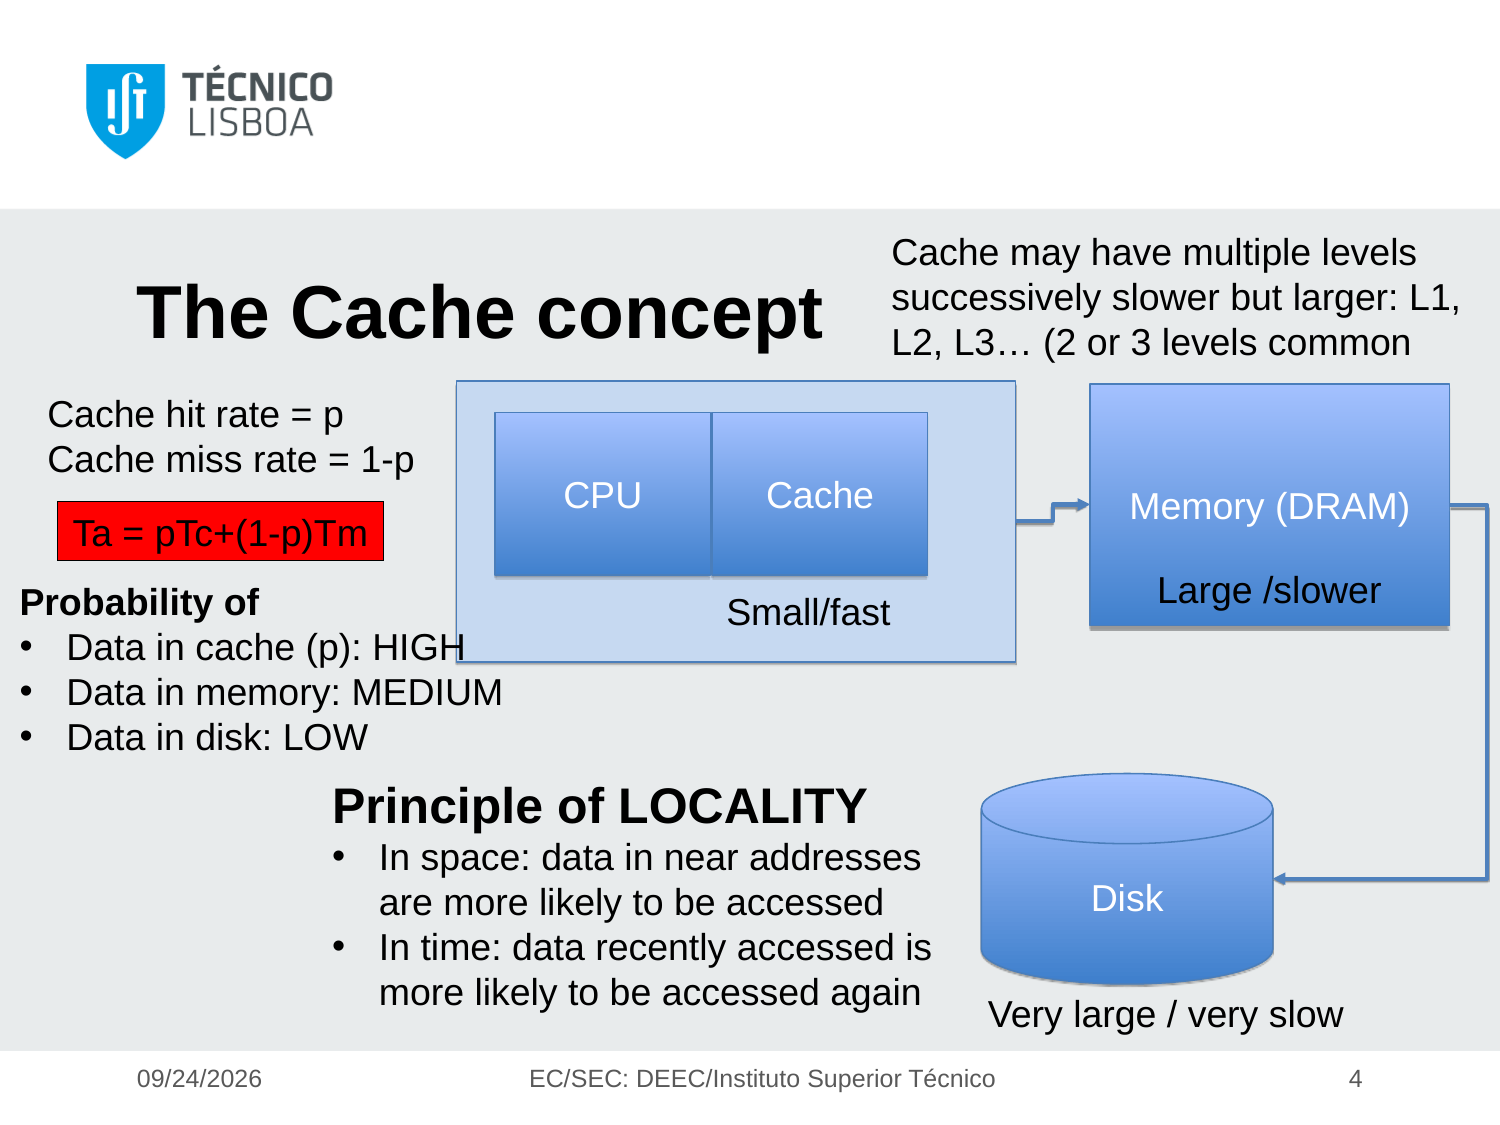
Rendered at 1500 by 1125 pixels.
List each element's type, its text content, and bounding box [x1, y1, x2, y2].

text_box Very large / very slow [974, 982, 1359, 1043]
text_box Cache hit rate = p Cache miss rate = 1-p [32, 382, 430, 488]
text_box Principle of LOCALITY In space: data in near addresses are more likely to be accessed In time: data recently accessed is more likely to be accessed again [317, 765, 974, 1111]
text_box Memory (DRAM) [1090, 384, 1450, 626]
slide_number 01/19/2019 [121, 1052, 317, 1103]
text_box Probability of Data in cache (p): HIGH Data in memory: MEDIUM Data in disk: LOW [4, 570, 519, 811]
slide_number 14 [1077, 1052, 1378, 1103]
picture [0, 0, 1500, 1125]
title The Cache concept [121, 237, 1378, 381]
text_box CPU [495, 412, 711, 576]
text_box Ta = pTc+(1-p)Tm [57, 501, 384, 561]
text_box Disk [981, 773, 1273, 984]
footer EC/SEC: DEEC/Instituto Superior Técnico [974, 1052, 1021, 1103]
text_box [456, 381, 1016, 663]
text_box Small/fast [711, 580, 906, 641]
text_box Cache [712, 412, 928, 576]
text_box Cache may have multiple levels successively slower but larger: L1, L2, L3… (2 or 3 levels common [876, 220, 1500, 371]
picture [519, 506, 1485, 982]
text_box Large /slower [1142, 558, 1397, 619]
